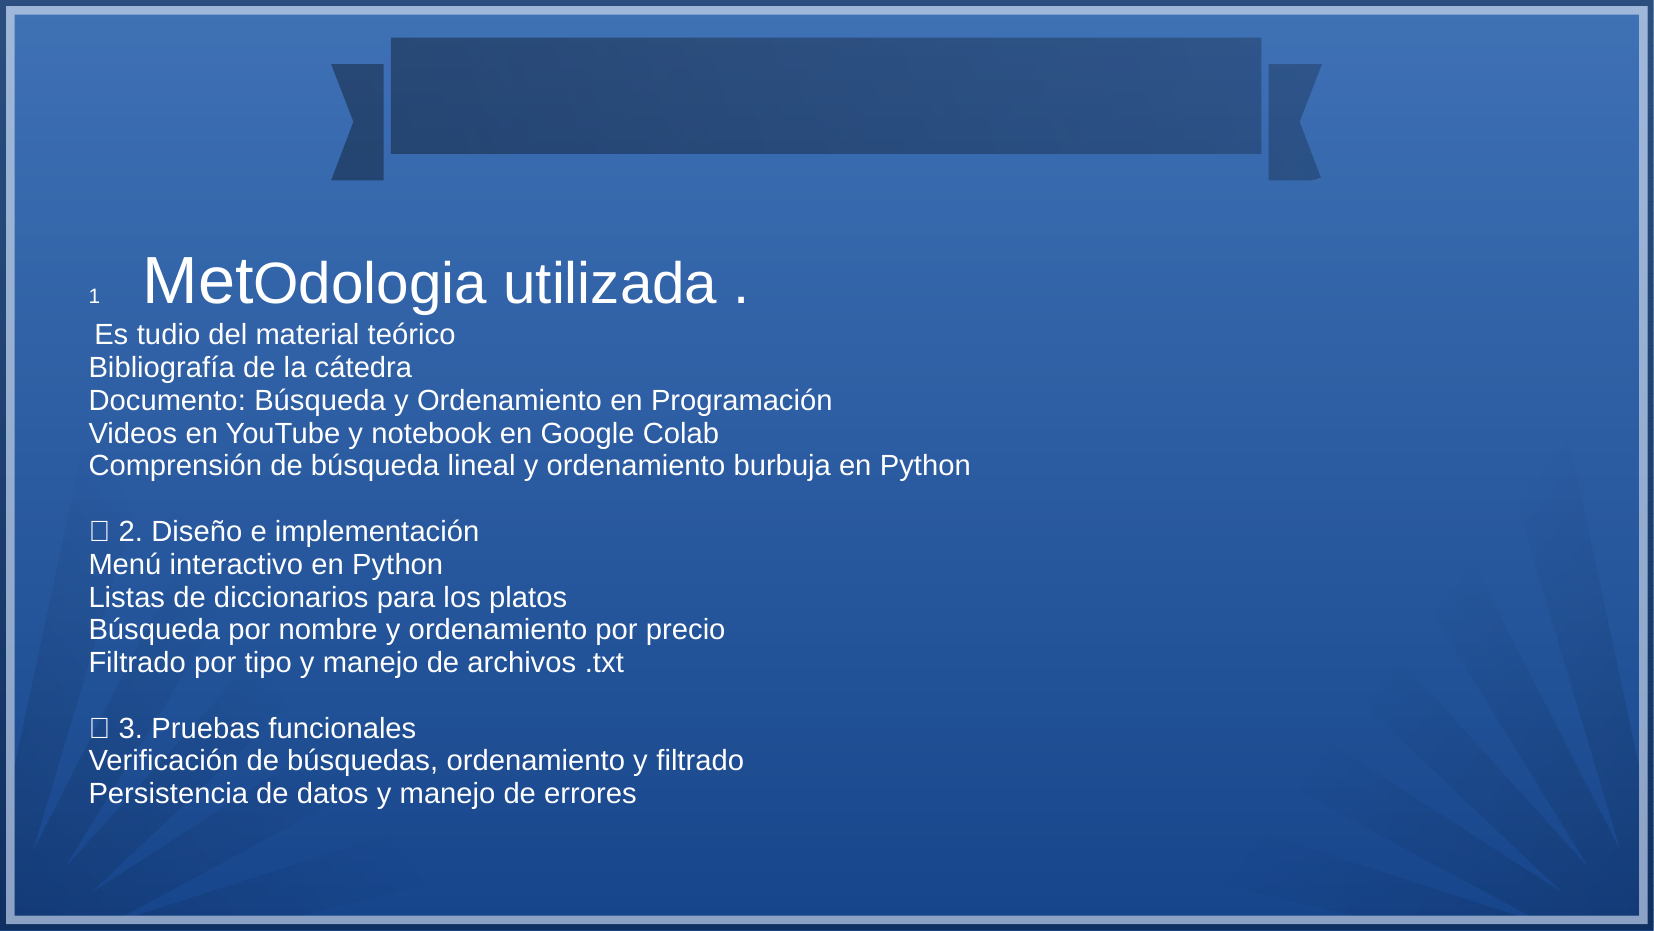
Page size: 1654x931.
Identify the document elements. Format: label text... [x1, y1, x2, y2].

title 1 MetOdologia utilizada . Es tudio del material teórico Bibliografía de la cátedra Documento: Búsqueda y Ordenamiento en Programación Videos en YouTube y notebook en Google Colab Comprensión de búsqueda lineal y ordenamiento burbuja en Python 🔹 2. Diseño e implementación Menú interactivo en Python Listas de diccionarios para los platos Búsqueda por nombre y ordenamiento por precio Filtrado por tipo y manejo de archivos .txt 🔹 3. Pruebas funcionales Verificación de búsquedas, ordenamiento y filtrado Persistencia de datos y manejo de errores [88, 206, 1182, 857]
